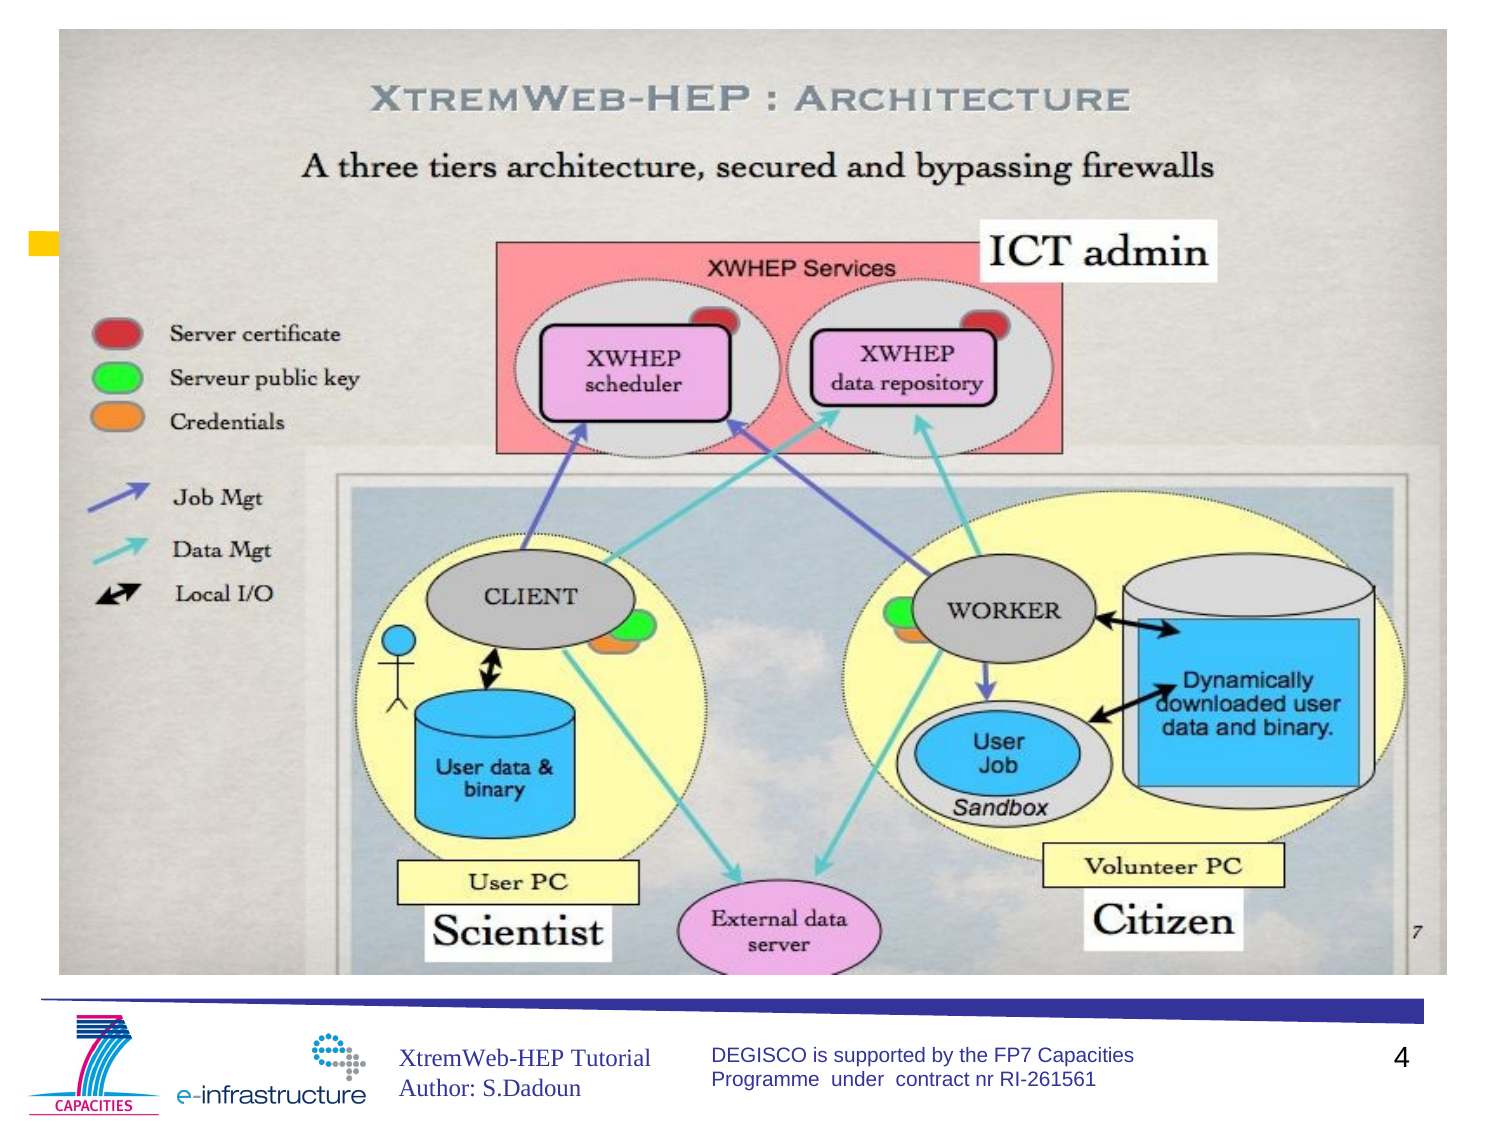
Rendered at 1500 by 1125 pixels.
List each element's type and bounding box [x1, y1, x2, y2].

picture [22, 1007, 165, 1124]
picture [59, 29, 1447, 975]
picture [177, 1033, 366, 1104]
picture [317, 1038, 340, 1049]
